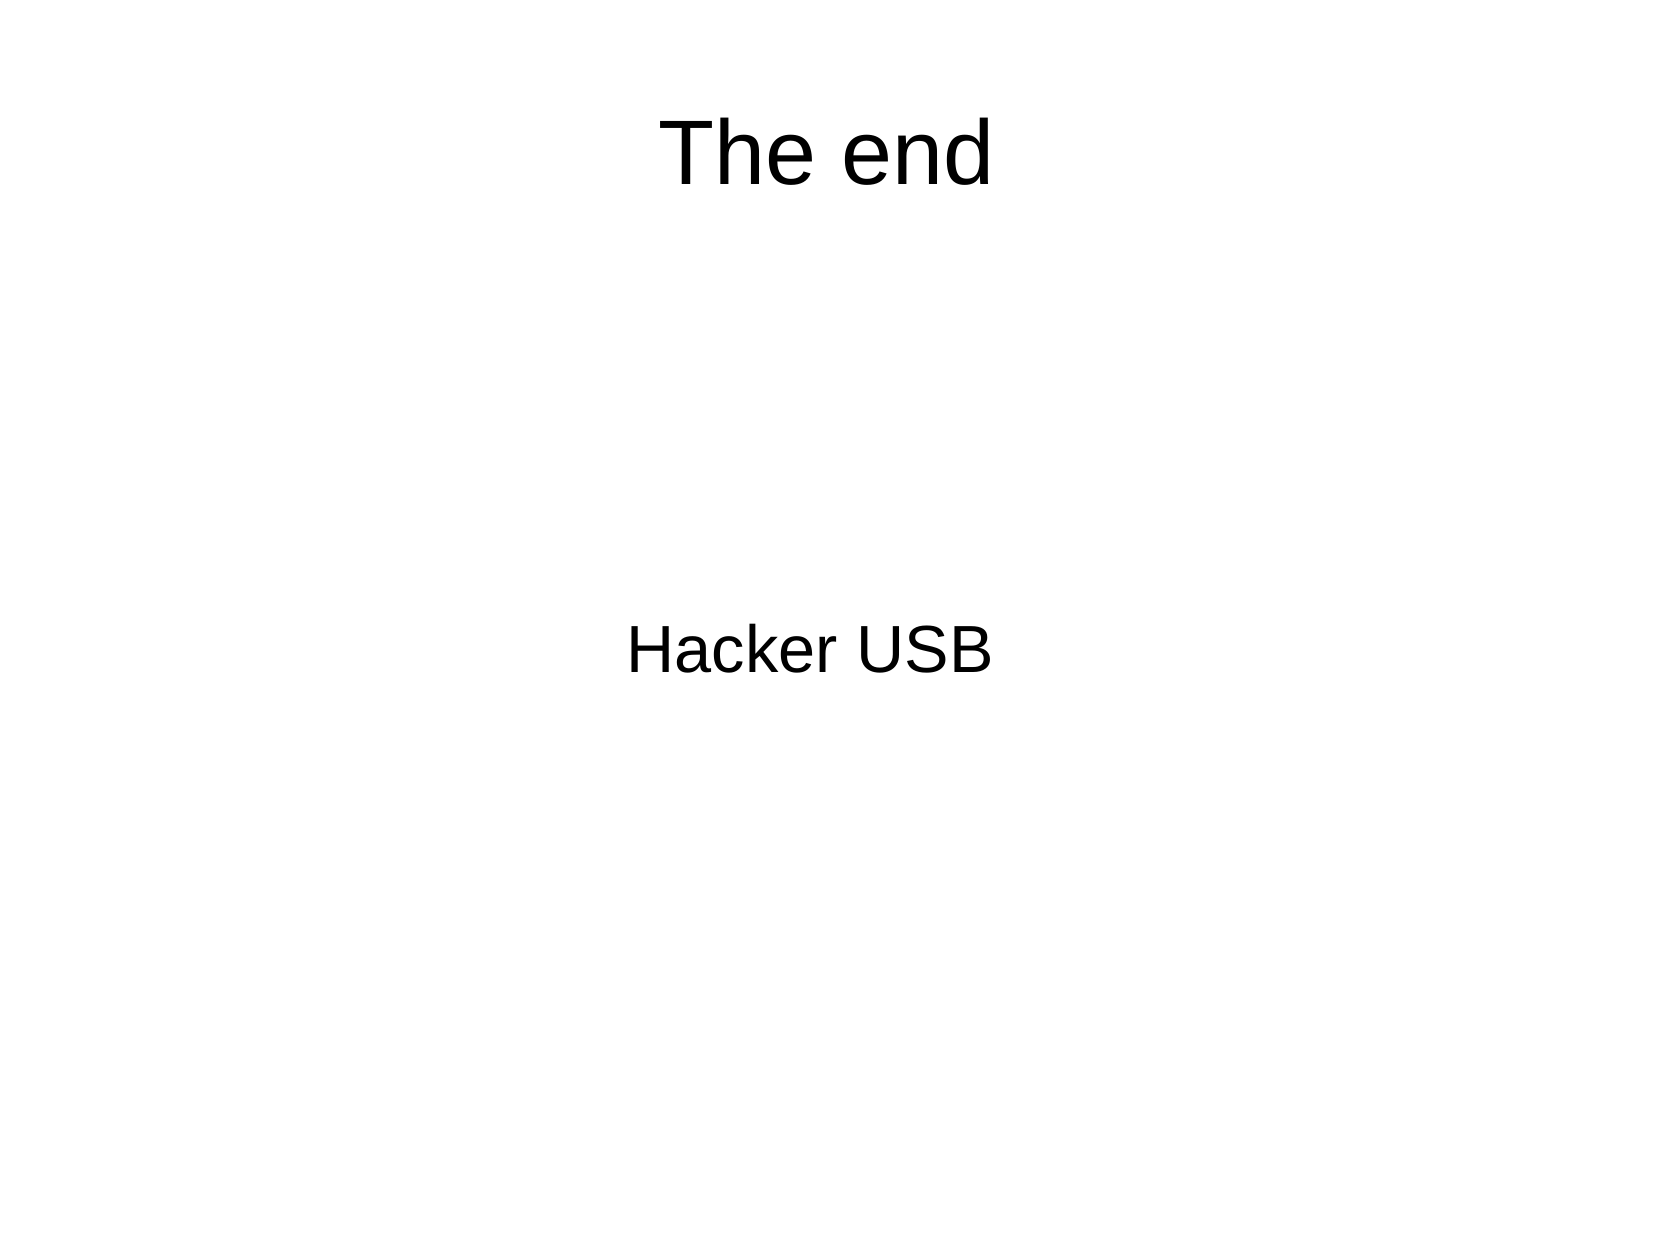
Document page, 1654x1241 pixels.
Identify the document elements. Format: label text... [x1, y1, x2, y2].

subtitle Hacker USB [82, 290, 1538, 1010]
title The end [82, 49, 1571, 257]
